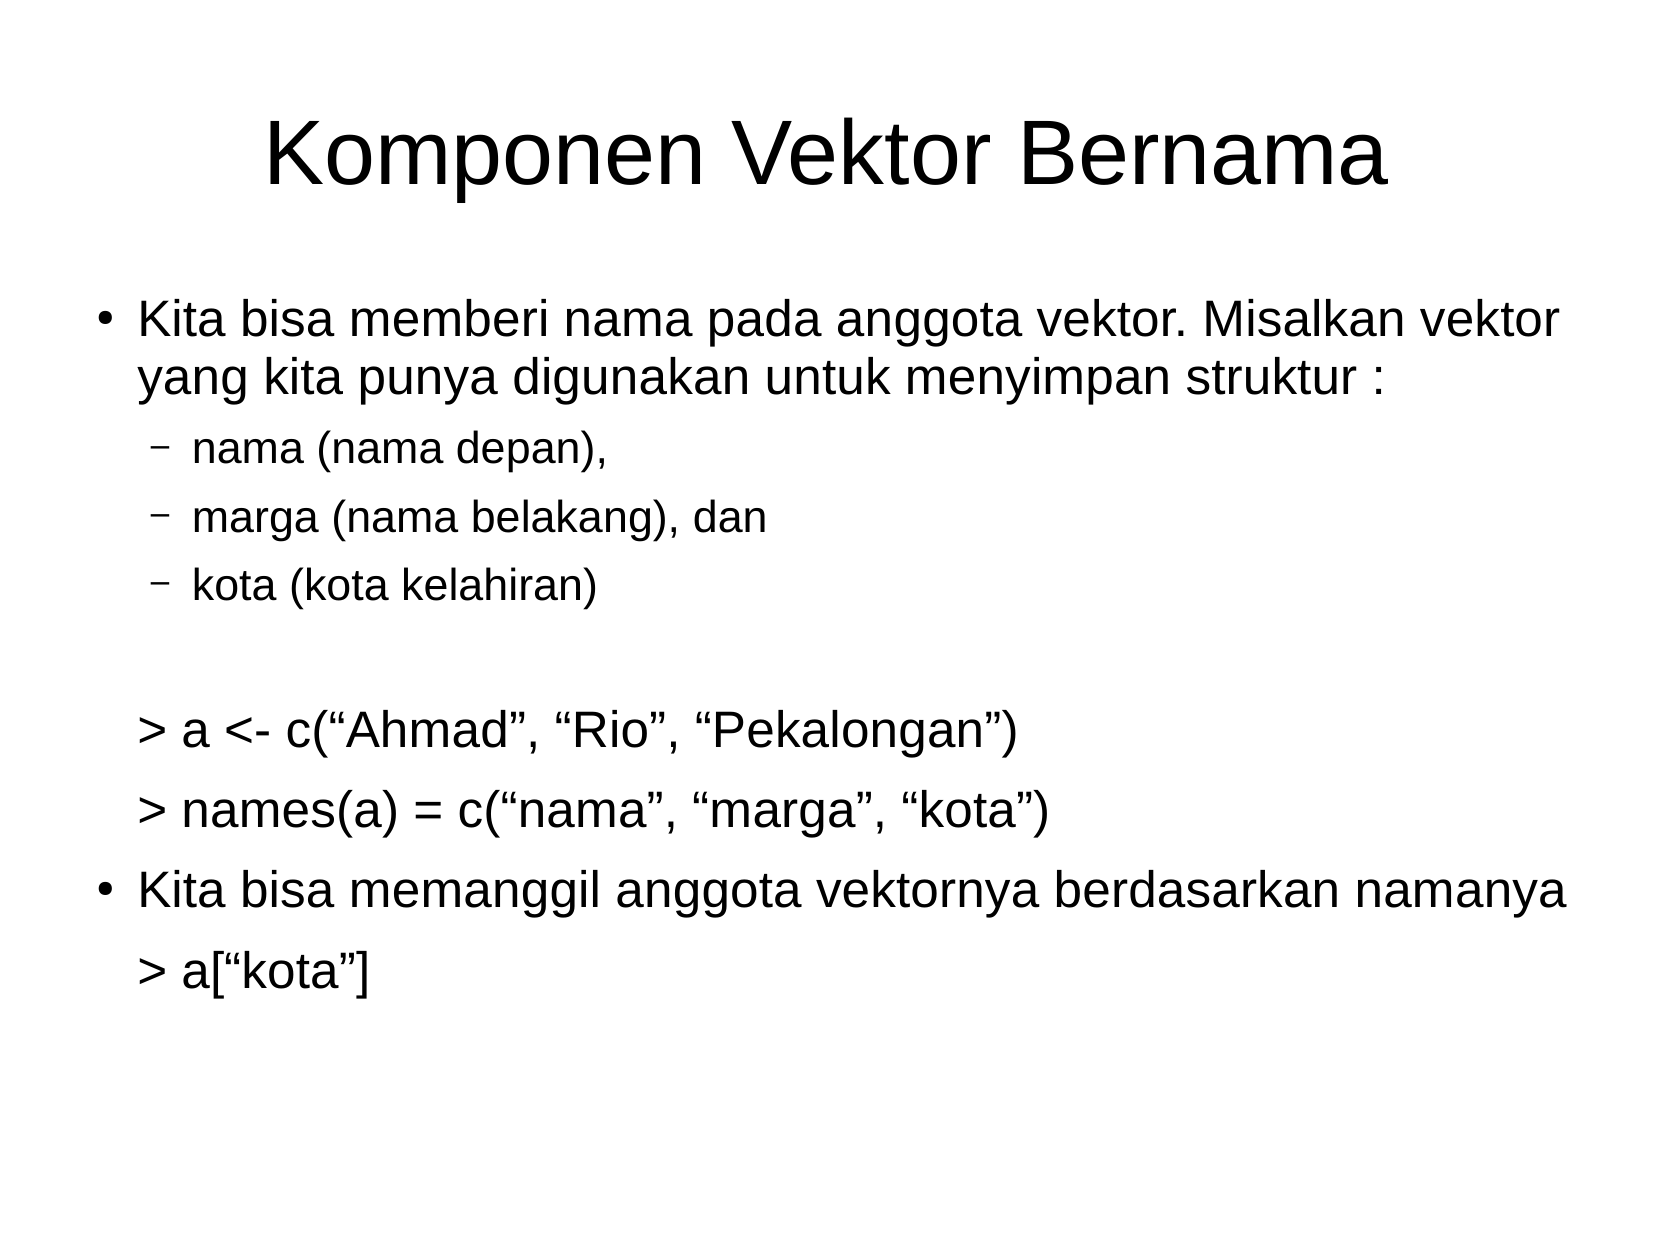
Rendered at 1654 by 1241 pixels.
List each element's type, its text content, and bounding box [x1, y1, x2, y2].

title Komponen Vektor Bernama [82, 49, 1571, 257]
list Kita bisa memberi nama pada anggota vektor. Misalkan vektor yang kita punya digunakan untuk menyimpan struktur : nama (nama depan), marga (nama belakang), dan kota (kota kelahiran) > a <- c(“Ahmad”, “Rio”, “Pekalongan”) > names(a) = c(“nama”, “marga”, “kota”) Kita bisa memanggil anggota vektornya berdasarkan namanya > a[“kota”] [82, 290, 1571, 1010]
